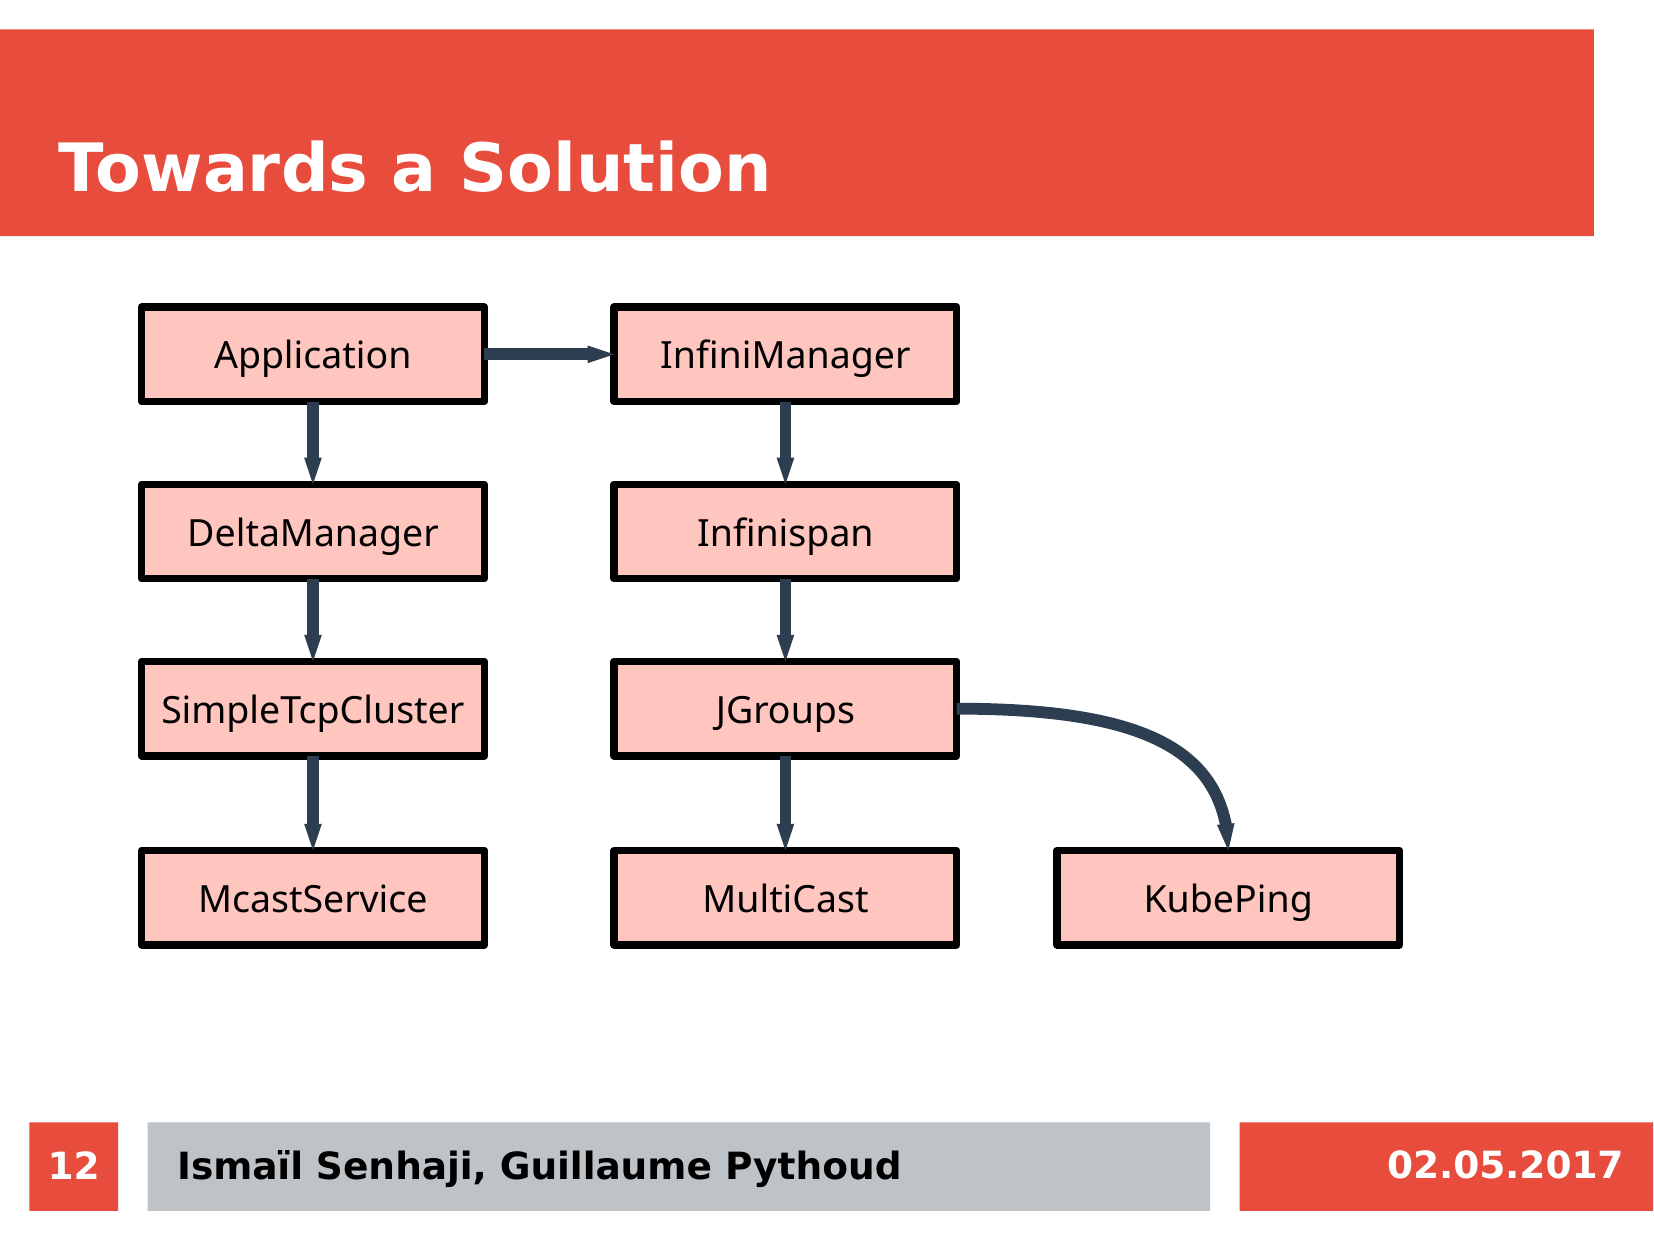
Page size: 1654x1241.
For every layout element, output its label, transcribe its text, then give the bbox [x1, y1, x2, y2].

text_box Infinispan [614, 484, 957, 579]
text_box DeltaManager [141, 484, 485, 579]
text_box SimpleTcpCluster [141, 661, 485, 756]
title Towards a Solution [58, 59, 1594, 207]
text_box McastService [141, 850, 485, 945]
text_box KubePing [1057, 850, 1400, 945]
text_box MultiCast [614, 850, 957, 945]
text_box Application [141, 307, 485, 402]
text_box JGroups [614, 661, 957, 756]
text_box InfiniManager [614, 307, 957, 402]
